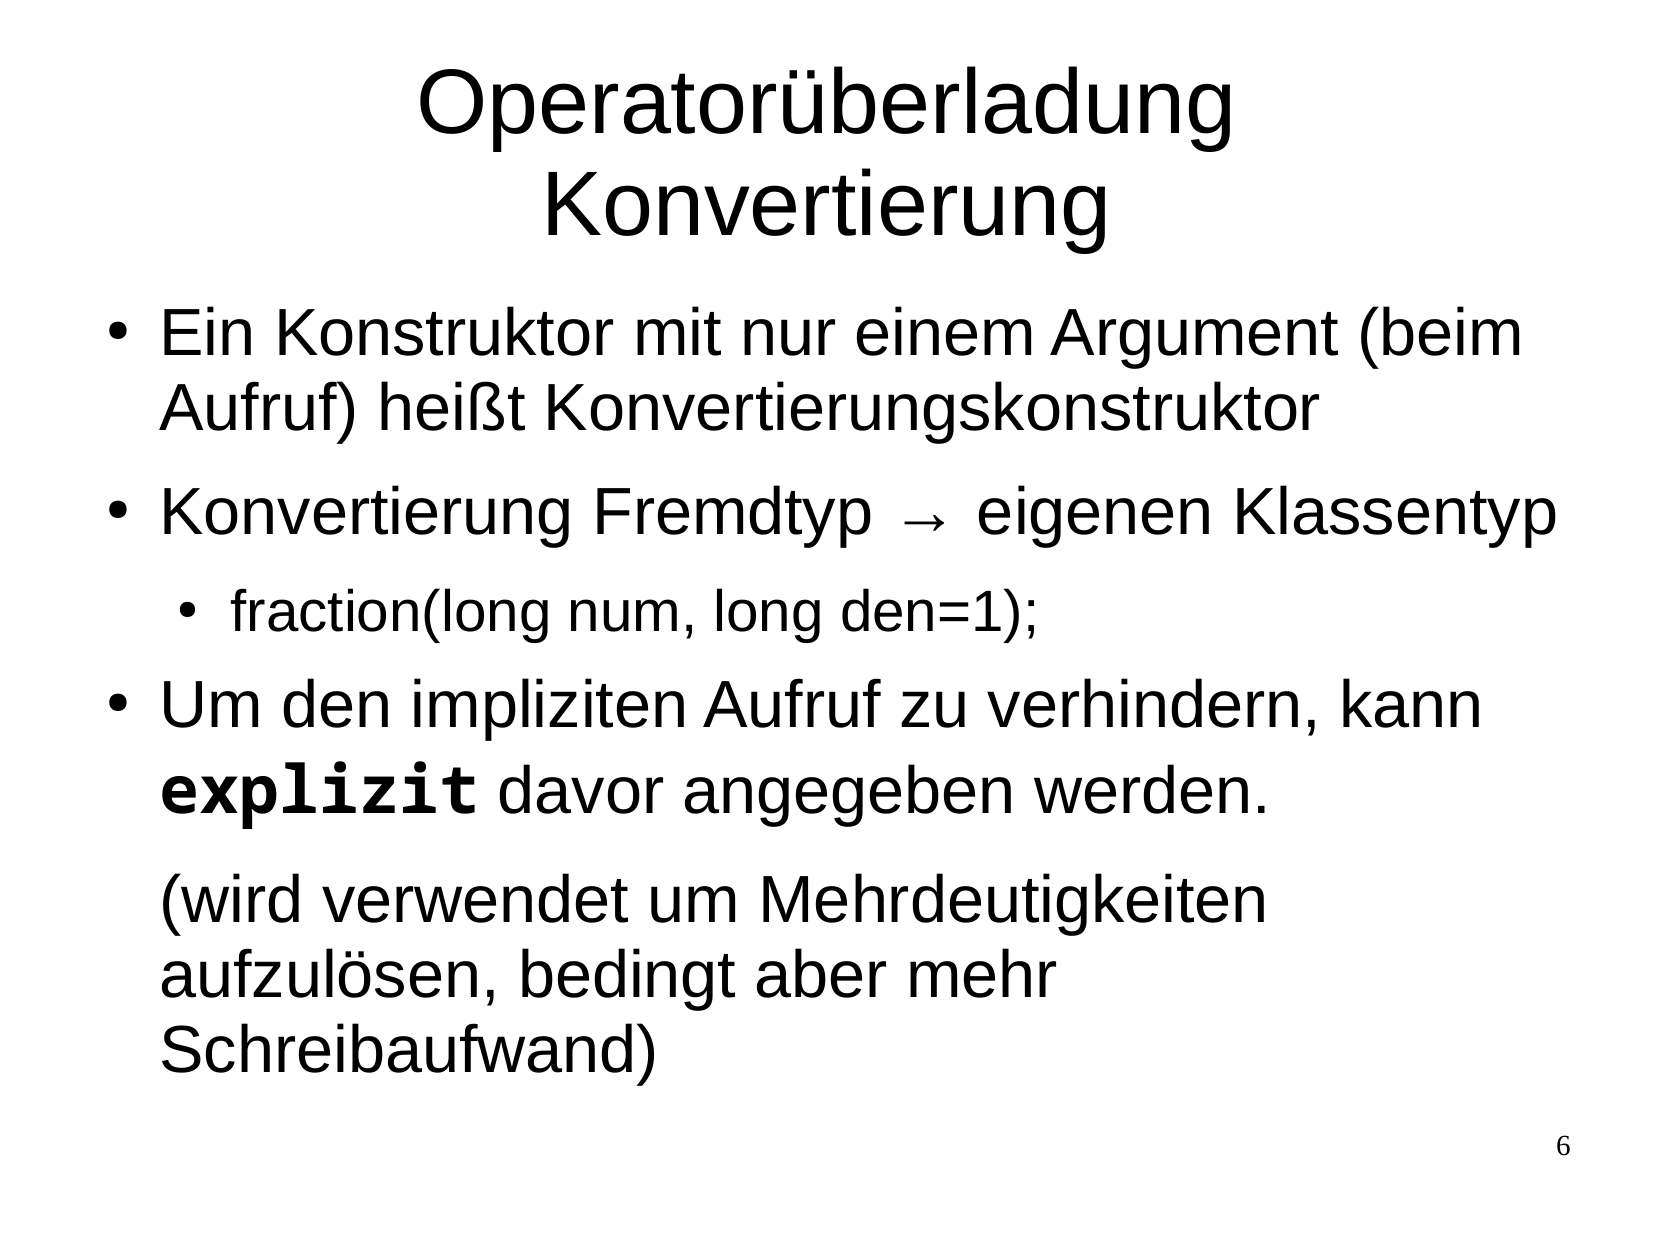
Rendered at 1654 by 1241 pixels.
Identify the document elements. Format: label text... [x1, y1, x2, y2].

title Operatorüberladung Konvertierung [82, 49, 1571, 257]
list Ein Konstruktor mit nur einem Argument (beim Aufruf) heißt Konvertierungskonstruktor Konvertierung Fremdtyp → eigenen Klassentyp fraction(long num, long den=1); Um den impliziten Aufruf zu verhindern, kann explizit davor angegeben werden. (wird verwendet um Mehrdeutigkeiten aufzulösen, bedingt aber mehr Schreibaufwand) [88, 295, 1577, 1114]
